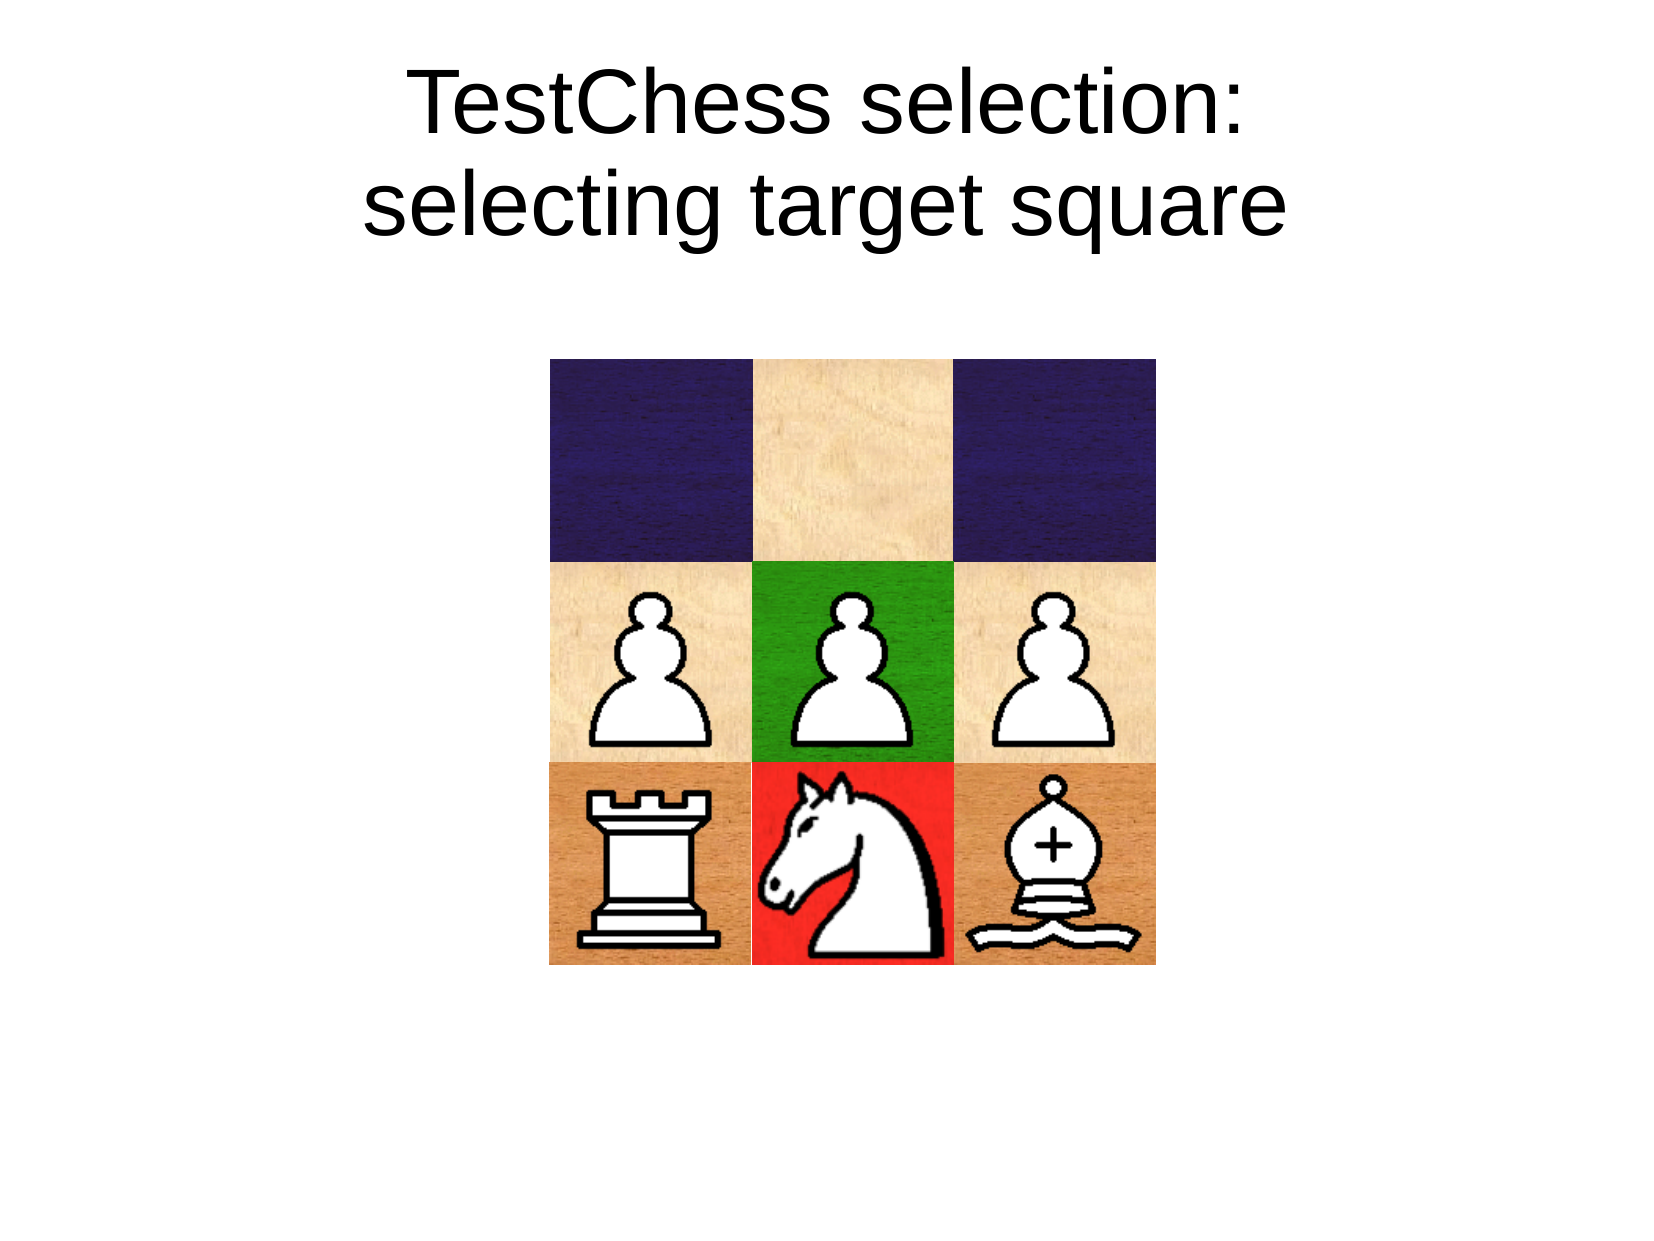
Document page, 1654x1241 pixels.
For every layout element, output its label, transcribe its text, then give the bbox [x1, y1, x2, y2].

title TestChess selection: selecting target square [82, 49, 1571, 257]
picture [549, 359, 1156, 965]
